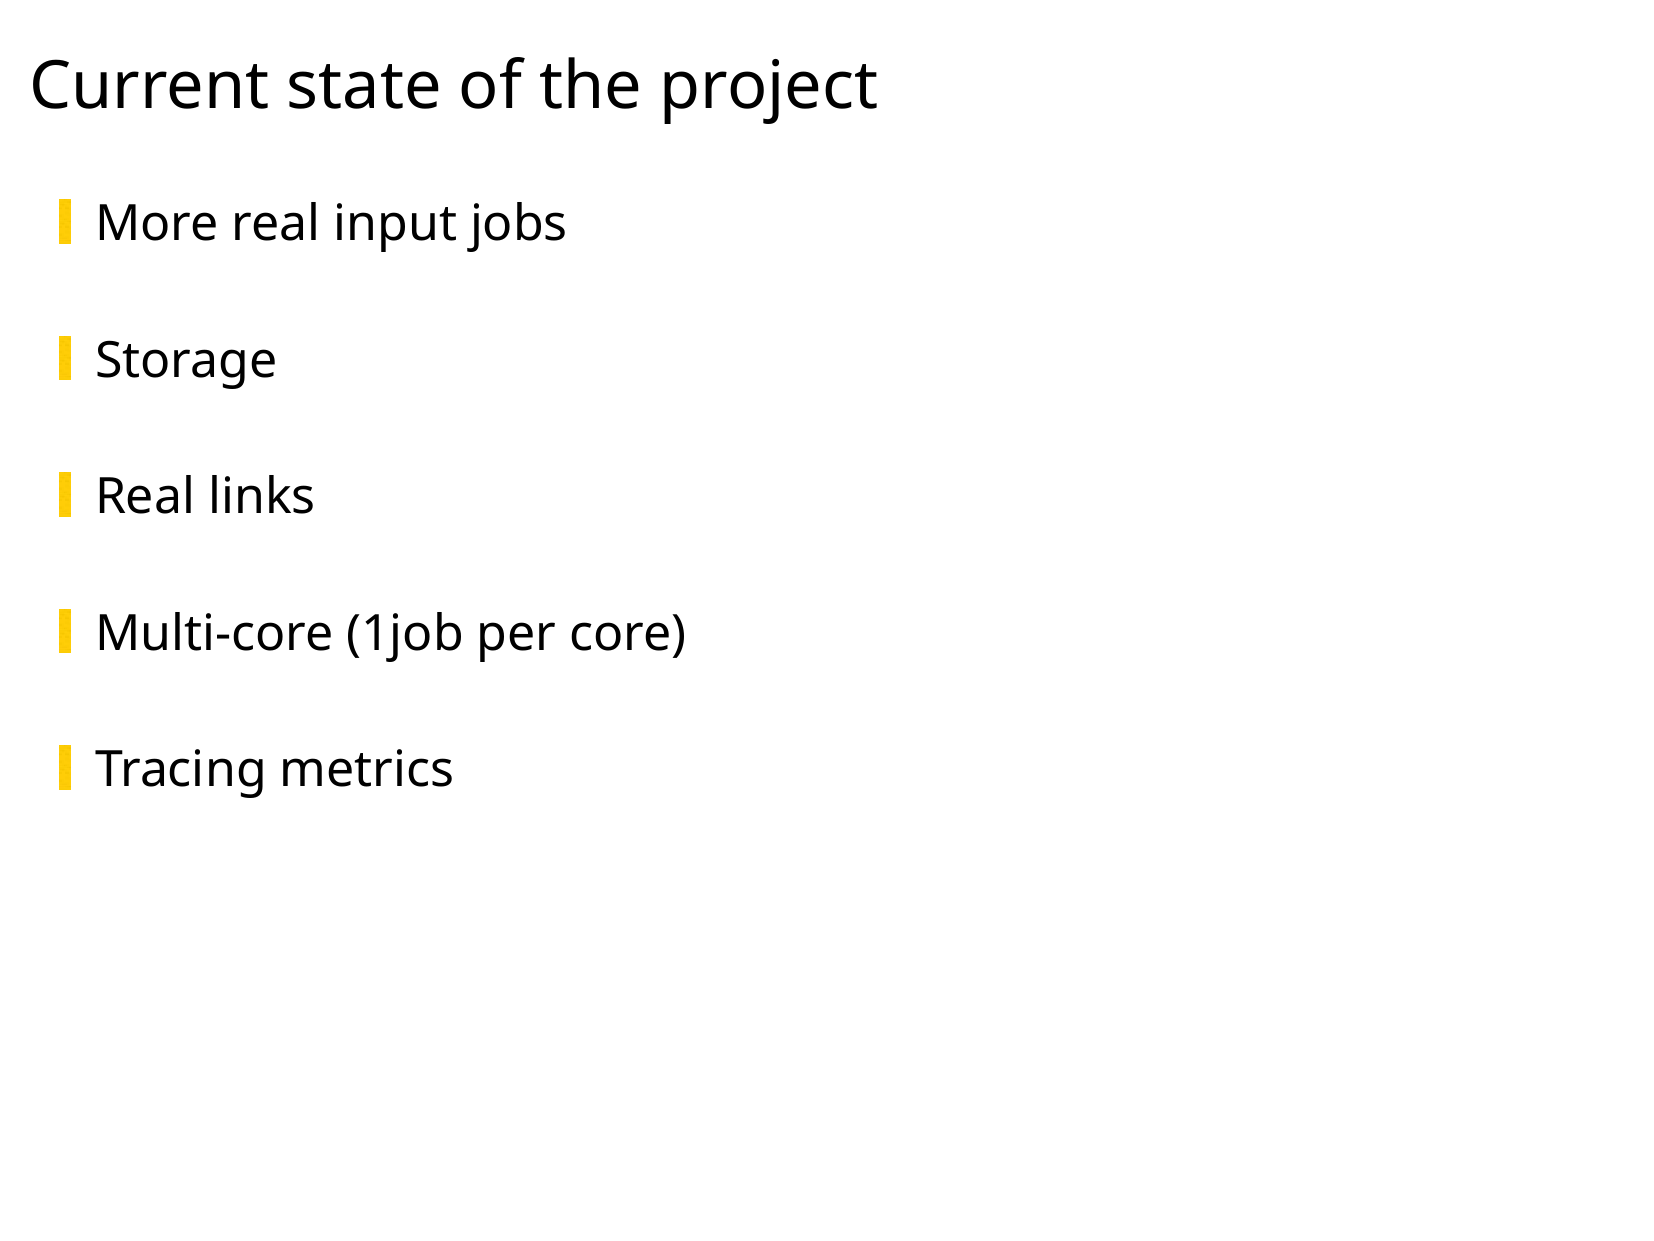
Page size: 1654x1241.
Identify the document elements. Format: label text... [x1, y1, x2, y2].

text_box More real input jobs Storage Real links Multi-core (1job per core) Tracing metrics [44, 179, 1575, 1065]
text_box Current state of the project [14, 29, 1635, 128]
